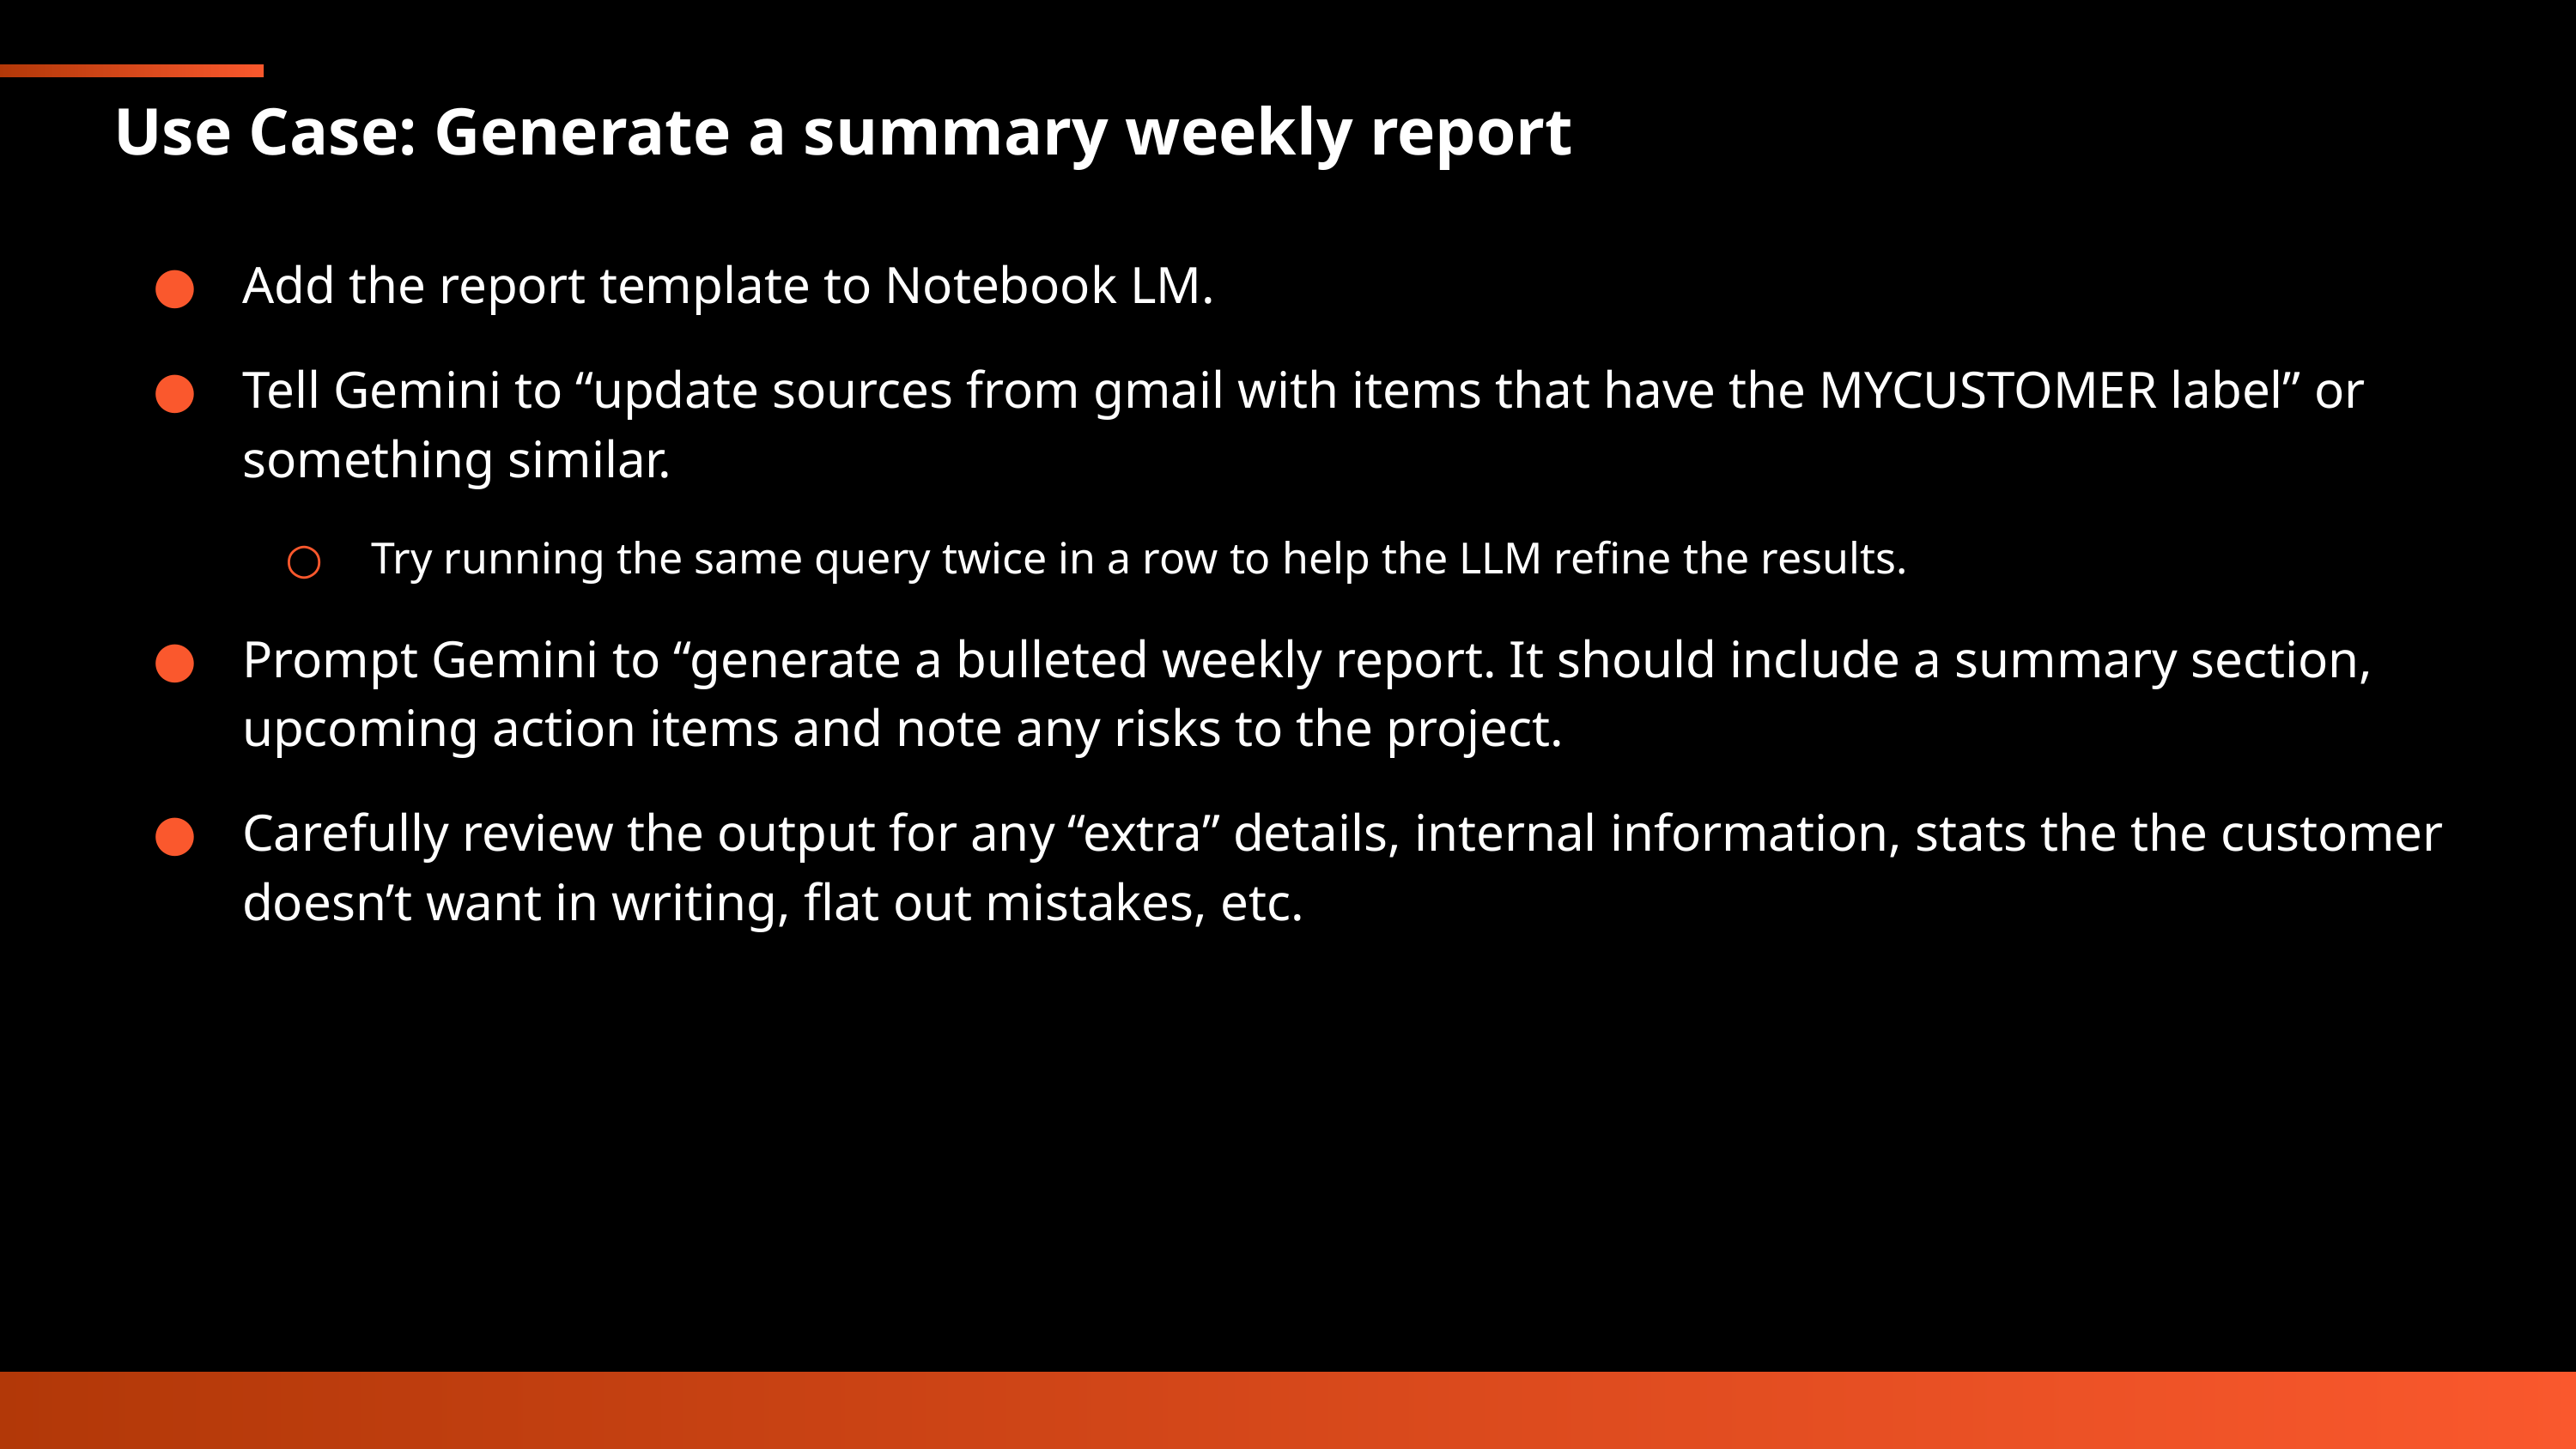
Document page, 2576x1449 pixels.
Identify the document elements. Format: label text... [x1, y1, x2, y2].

list Add the report template to Notebook LM. Tell Gemini to “update sources from gmail with items that have the MYCUSTOMER label” or something similar. Try running the same query twice in a row to help the LLM refine the results. Prompt Gemini to “generate a bulleted weekly report. It should include a summary section, upcoming action items and note any risks to the project. Carefully review the output for any “extra” details, internal information, stats the the customer doesn’t want in writing, flat out mistakes, etc. [88, 227, 2488, 1181]
text_box Google drive [2516, 1372, 2524, 1448]
title Use Case: Generate a summary weekly report [88, 64, 2488, 227]
